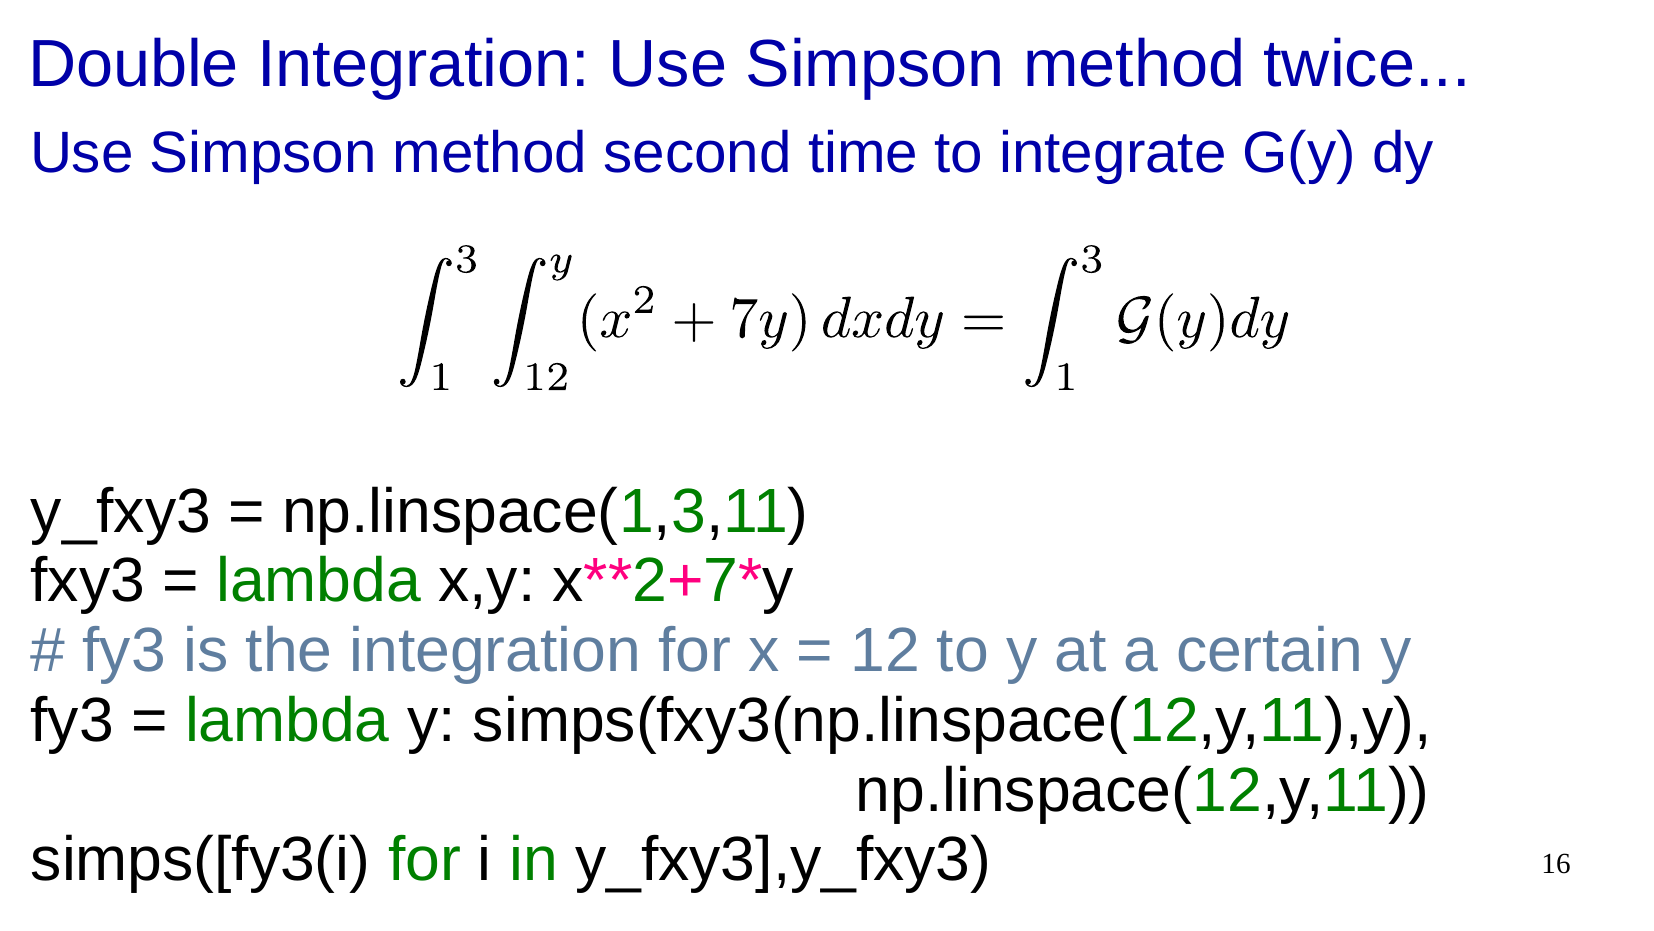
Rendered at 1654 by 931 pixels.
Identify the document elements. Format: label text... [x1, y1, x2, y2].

title Double Integration: Use Simpson method twice... [28, 21, 1626, 106]
text_box [396, 245, 1291, 391]
text_box y_fxy3 = np.linspace(1,3,11) fxy3 = lambda x,y: x**2+7*y # fy3 is the integration for x = 12 to y at a certain y fy3 = lambda y: simps(fxy3(np.linspace(12,y,11),y), np.linspace(12,y,11)) simps([fy3(i) for i in y_fxy3],y_fxy3) [16, 468, 1621, 901]
list Use Simpson method second time to integrate G(y) dy [30, 120, 1645, 916]
